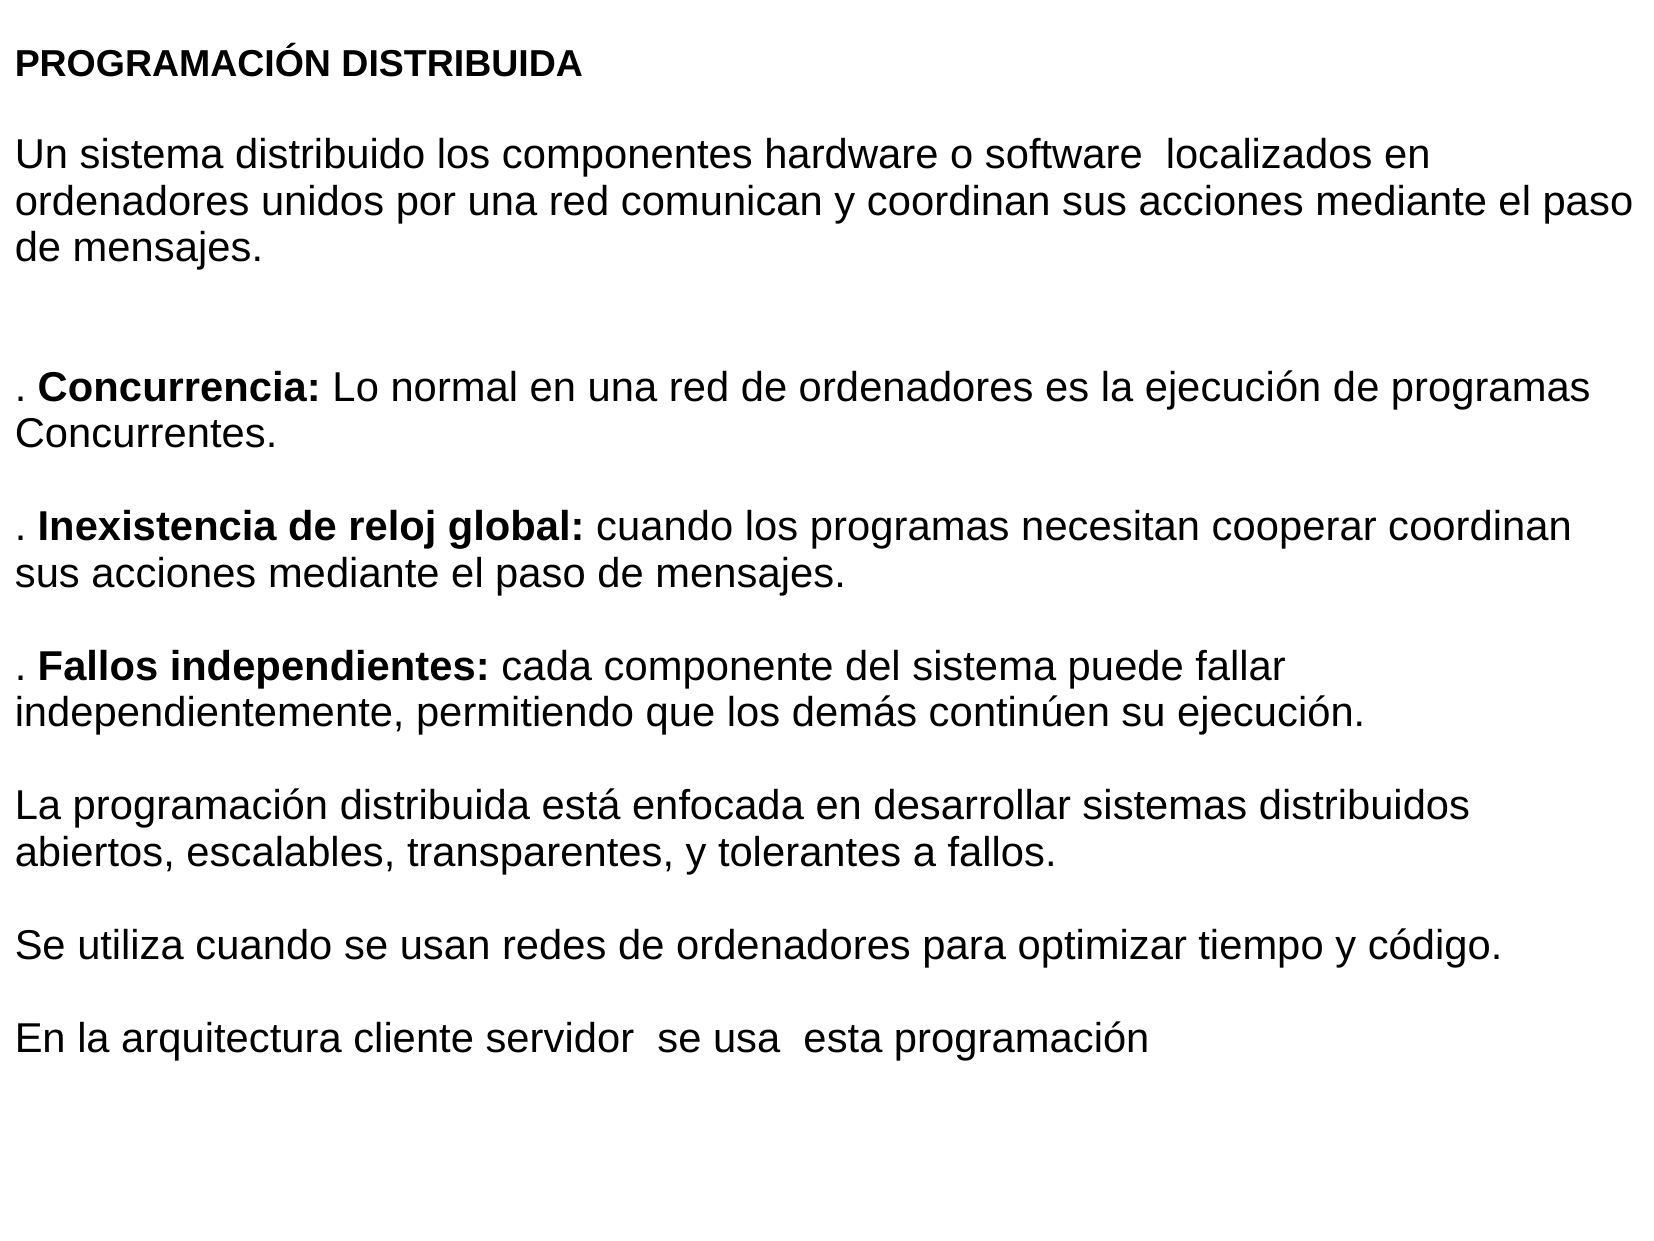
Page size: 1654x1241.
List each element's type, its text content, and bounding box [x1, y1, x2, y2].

text_box PROGRAMACIÓN DISTRIBUIDA Un sistema distribuido los componentes hardware o software localizados en ordenadores unidos por una red comunican y coordinan sus acciones mediante el paso de mensajes. . Concurrencia: Lo normal en una red de ordenadores es la ejecución de programas Concurrentes. . Inexistencia de reloj global: cuando los programas necesitan cooperar coordinan sus acciones mediante el paso de mensajes. . Fallos independientes: cada componente del sistema puede fallar independientemente, permitiendo que los demás continúen su ejecución. La programación distribuida está enfocada en desarrollar sistemas distribuidos abiertos, escalables, transparentes, y tolerantes a fallos. Se utiliza cuando se usan redes de ordenadores para optimizar tiempo y código. En la arquitectura cliente servidor se usa esta programación [0, 35, 1654, 1079]
